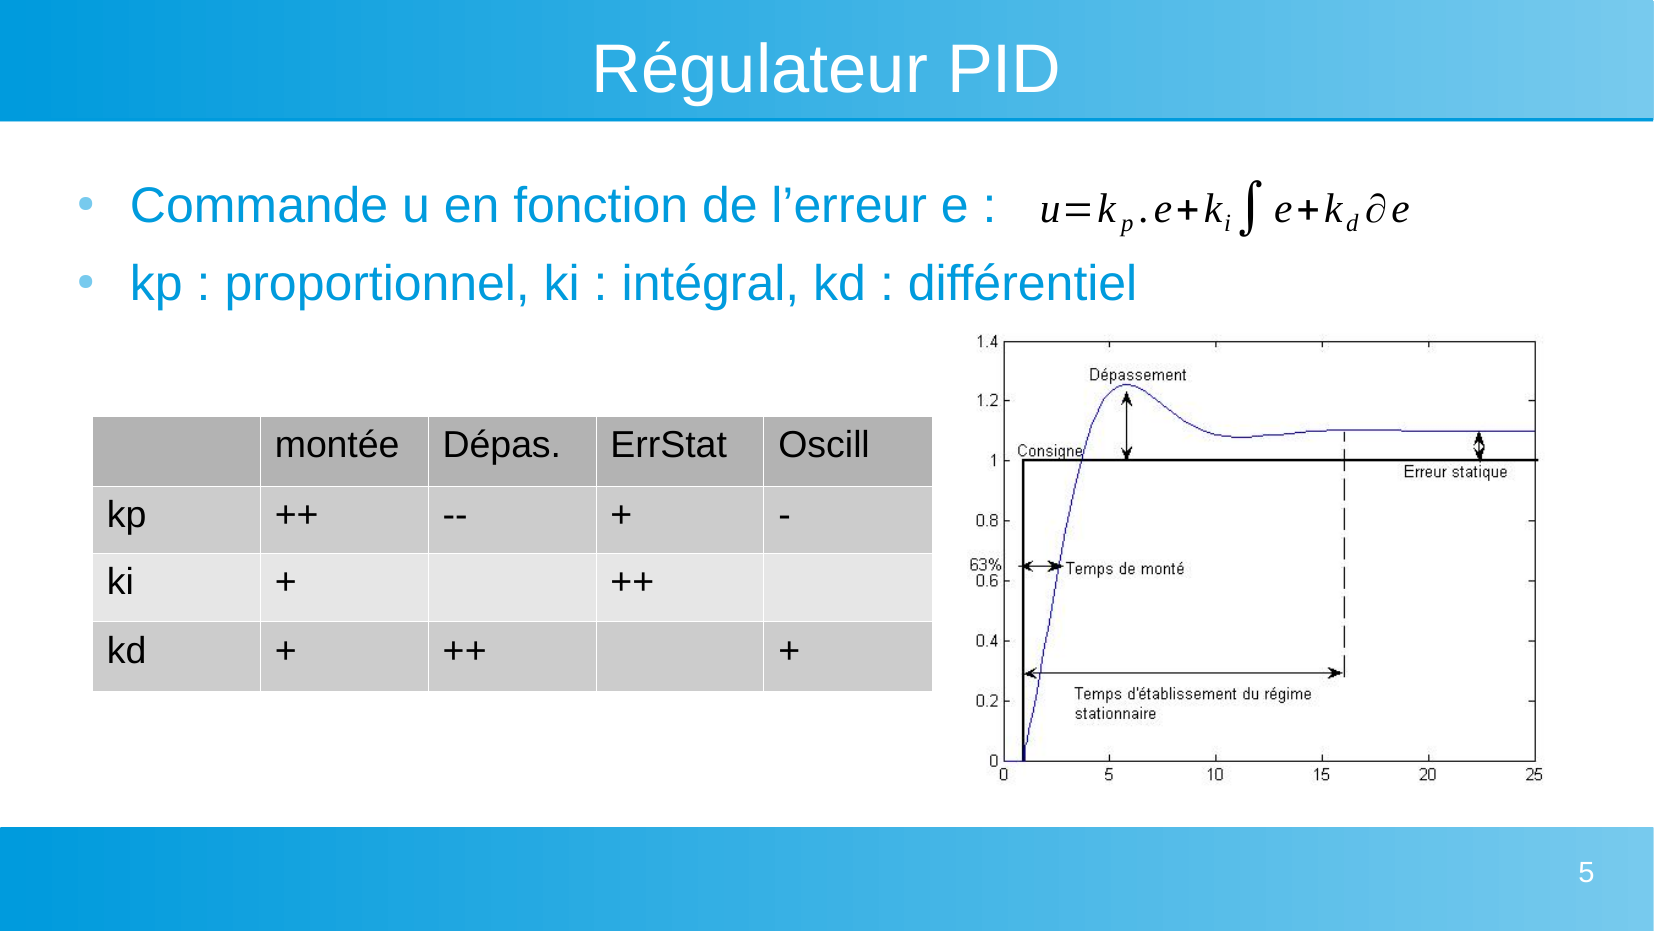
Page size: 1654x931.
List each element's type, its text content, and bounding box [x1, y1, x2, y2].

table_header Dépas. [429, 417, 596, 486]
title Régulateur PID [59, 29, 1595, 108]
picture [967, 324, 1558, 789]
table_cell ++ [429, 622, 596, 691]
table_header [93, 417, 260, 486]
table_cell kd [93, 622, 260, 691]
table_cell ki [93, 554, 260, 621]
table_cell [764, 554, 932, 621]
list Commande u en fonction de l’erreur e : kp : proportionnel, ki : intégral, kd : différentiel [59, 177, 1595, 768]
chart [1033, 177, 1418, 240]
table_cell ++ [597, 554, 763, 621]
table_cell -- [429, 487, 596, 553]
table_cell kp [93, 487, 260, 553]
table_cell - [764, 487, 932, 553]
table_cell [597, 622, 763, 691]
table_cell [429, 554, 596, 621]
table_header ErrStat [597, 417, 763, 486]
table_cell + [261, 554, 428, 621]
table_cell + [261, 622, 428, 691]
table_cell ++ [261, 487, 428, 553]
table_header Oscill [764, 417, 932, 486]
table_header montée [261, 417, 428, 486]
table_cell + [597, 487, 763, 553]
table_cell + [764, 622, 932, 691]
